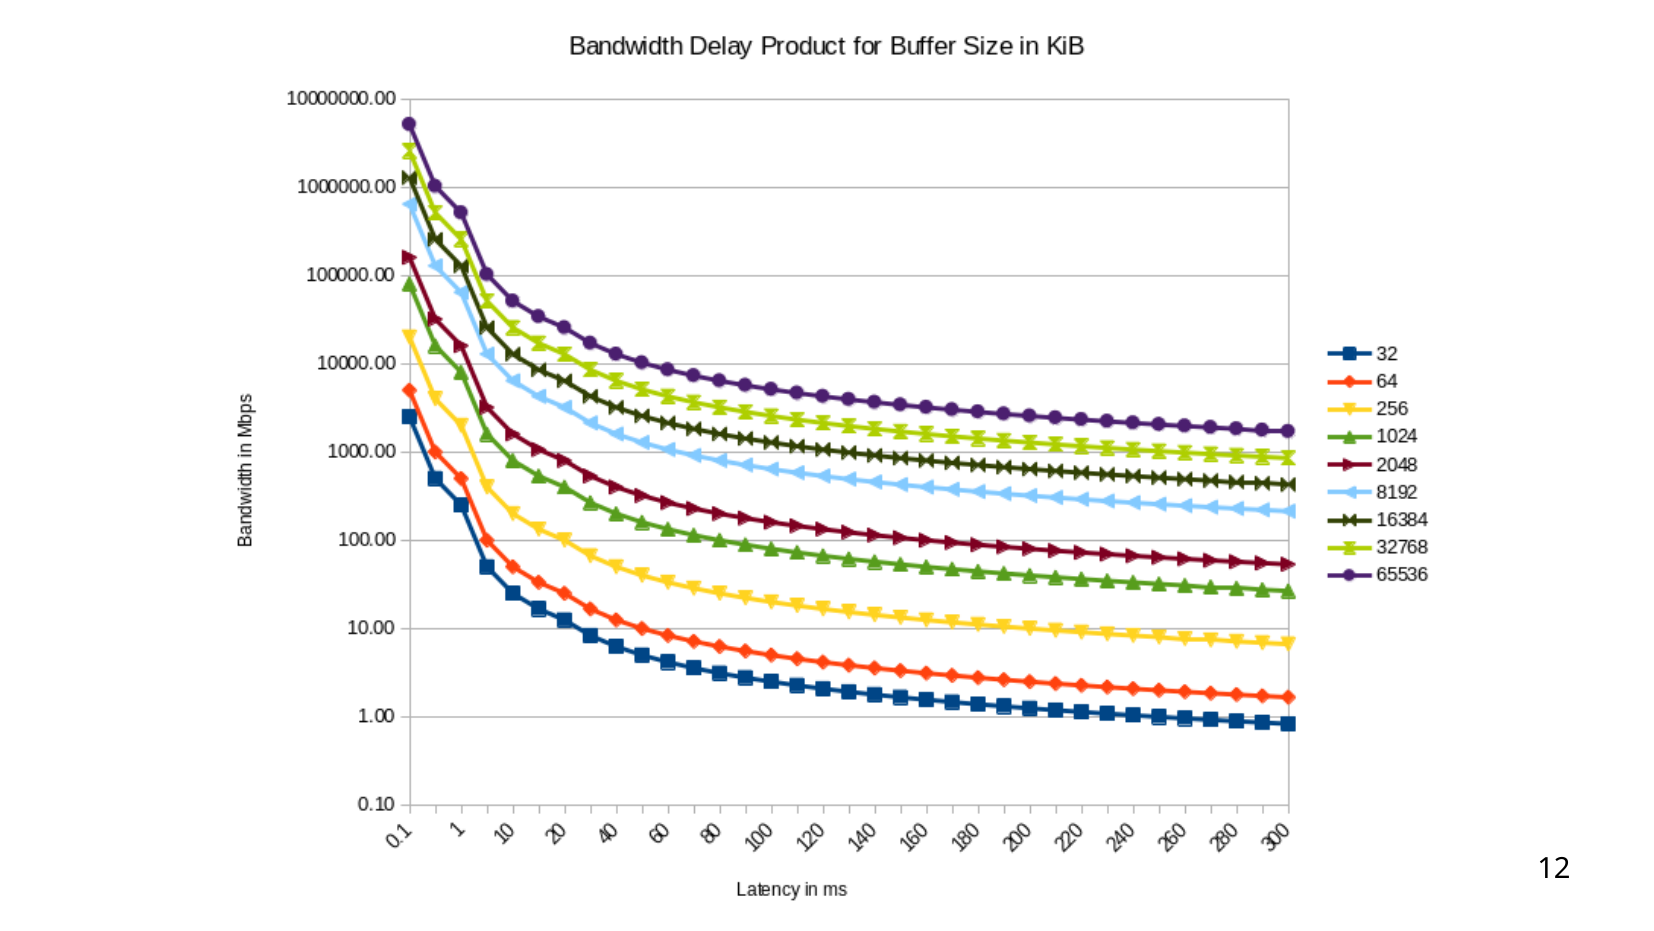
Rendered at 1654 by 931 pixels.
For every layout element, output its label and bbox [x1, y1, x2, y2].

picture [206, 0, 1448, 931]
